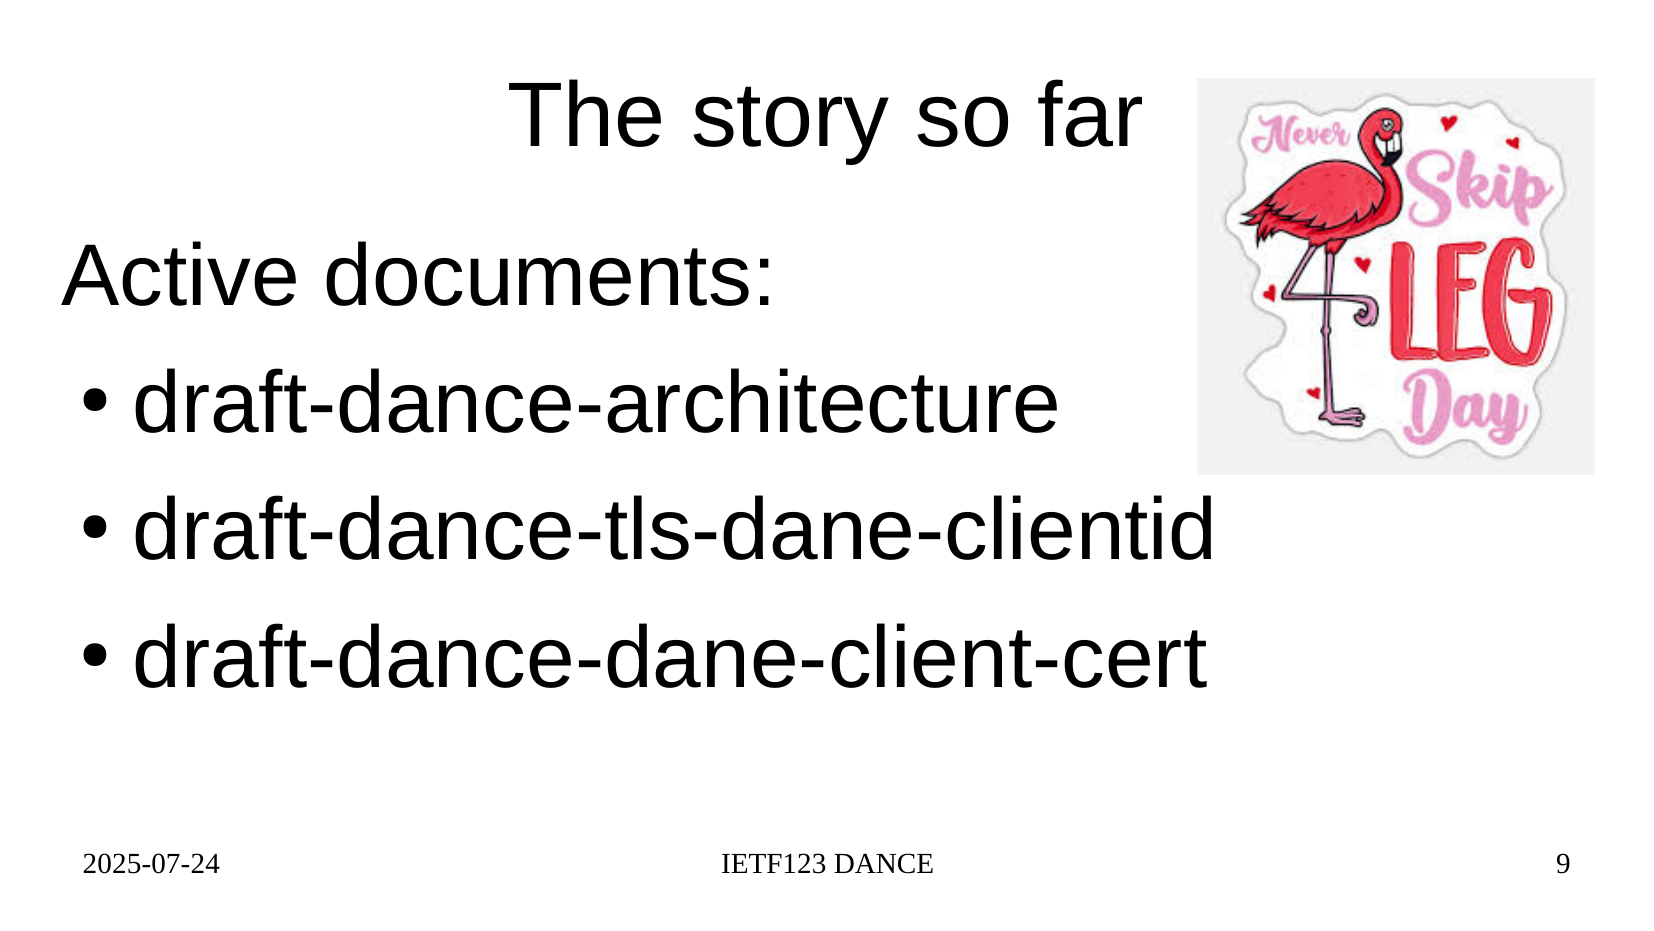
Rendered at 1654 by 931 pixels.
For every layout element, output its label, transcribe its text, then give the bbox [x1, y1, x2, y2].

title The story so far [82, 37, 1571, 193]
picture [1197, 78, 1595, 475]
list Active documents: draft-dance-architecture draft-dance-tls-dane-clientid draft-dance-dane-client-cert [61, 226, 1595, 896]
